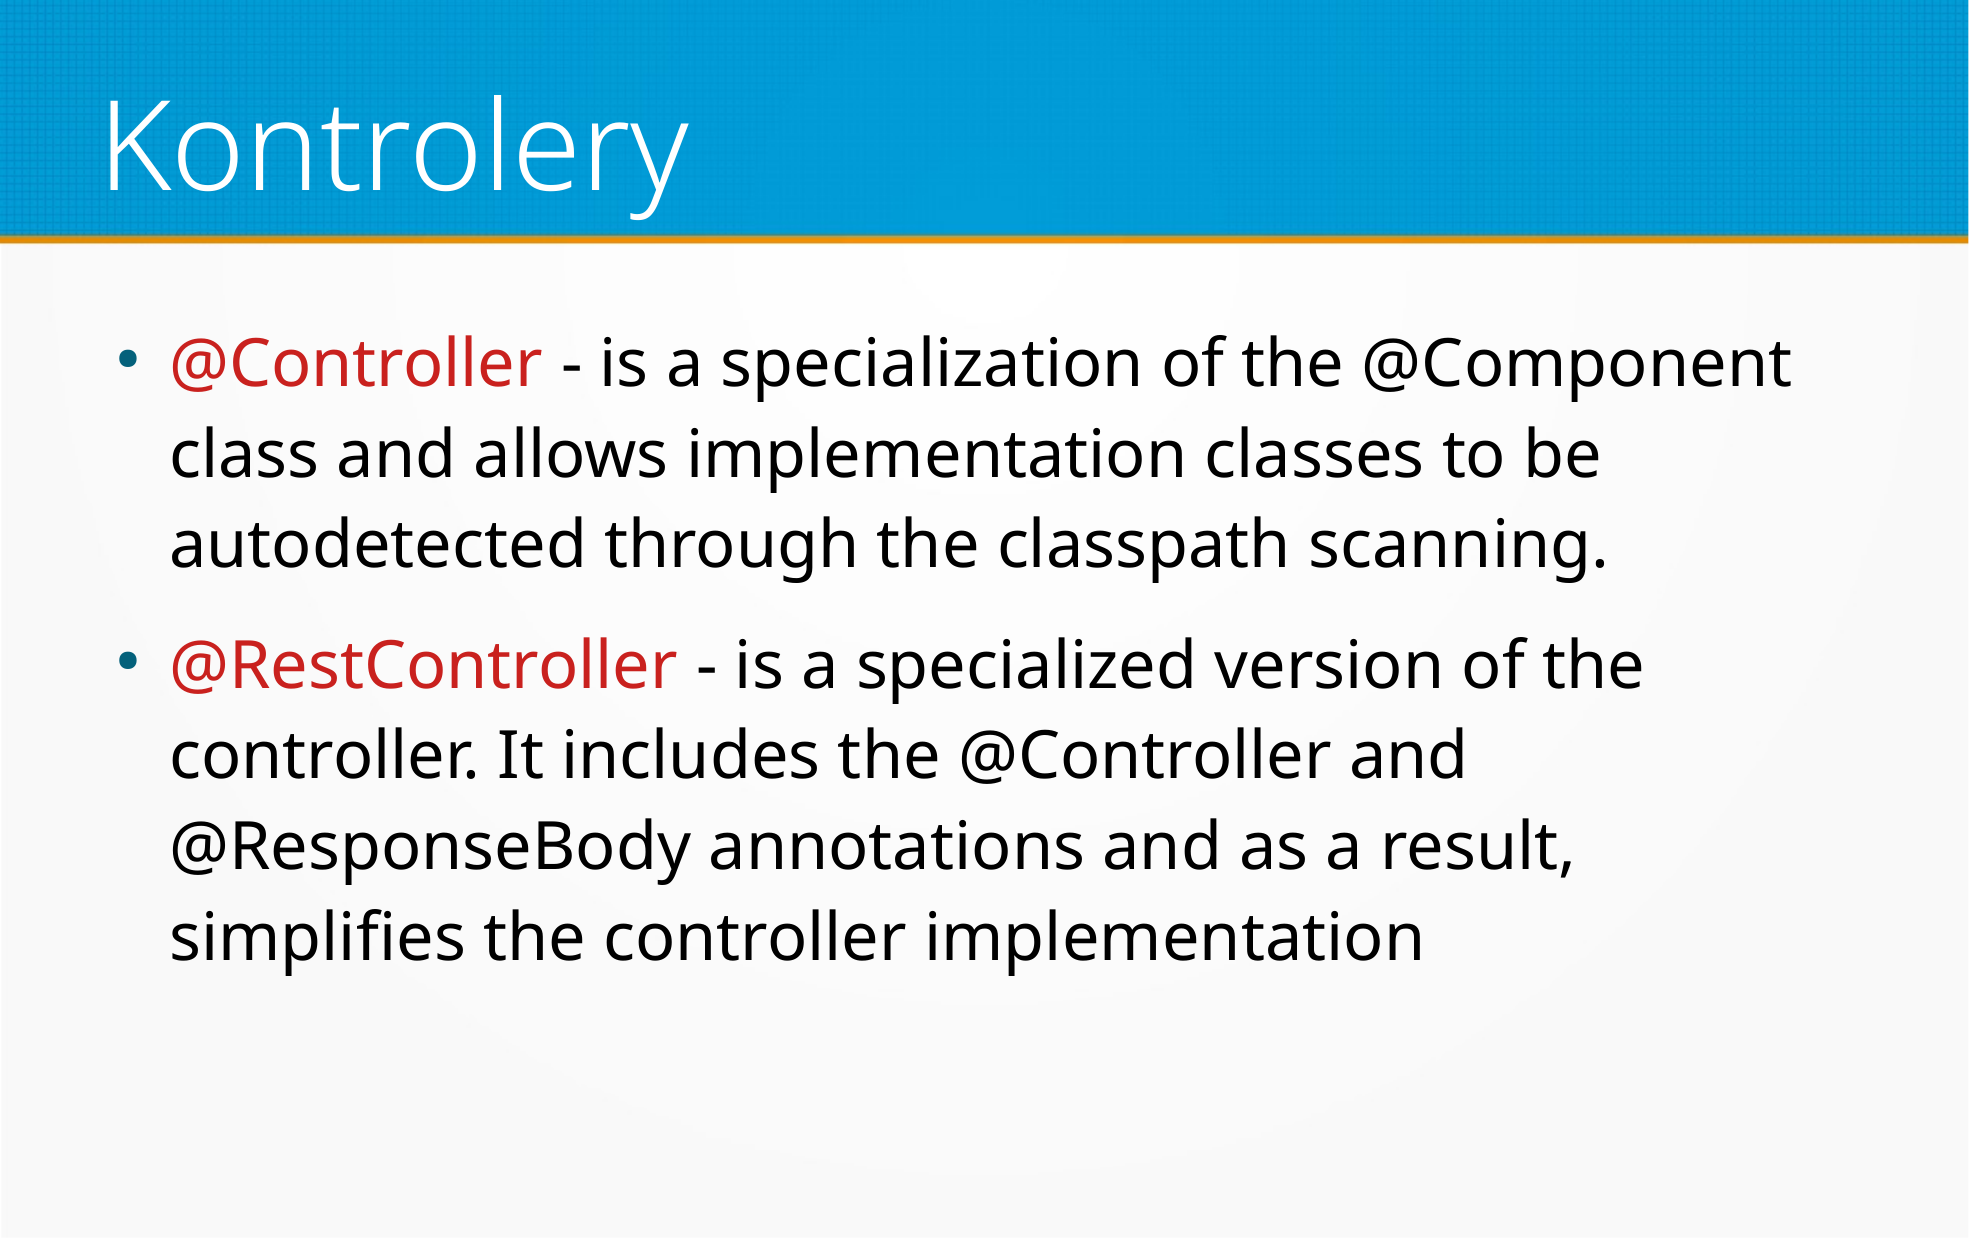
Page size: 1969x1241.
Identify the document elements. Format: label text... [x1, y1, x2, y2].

picture [0, 233, 1969, 1241]
title Kontrolery [98, 19, 1870, 227]
list @Controller - is a specialization of the @Component class and allows implementation classes to be autodetected through the classpath scanning. @RestController - is a specialized version of the controller. It includes the @Controller and @ResponseBody annotations and as a result, simplifies the controller implementation [98, 315, 1861, 1081]
